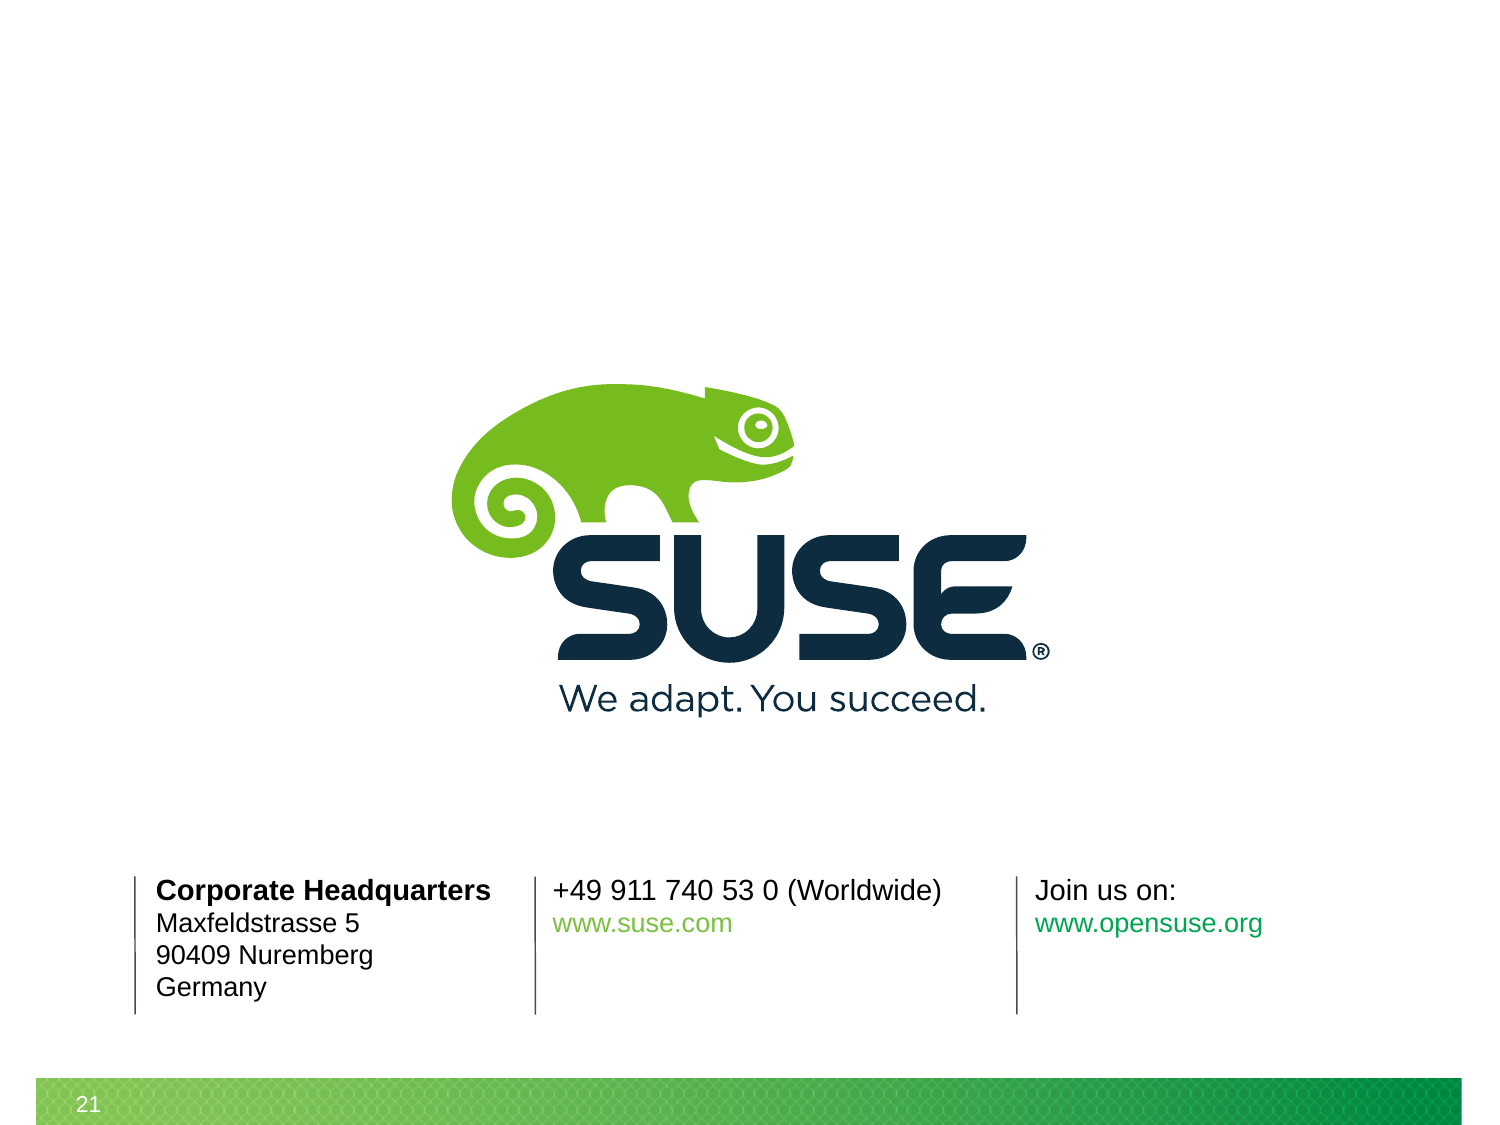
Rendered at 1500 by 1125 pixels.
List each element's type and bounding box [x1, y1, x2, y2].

picture [36, 1078, 1462, 1125]
